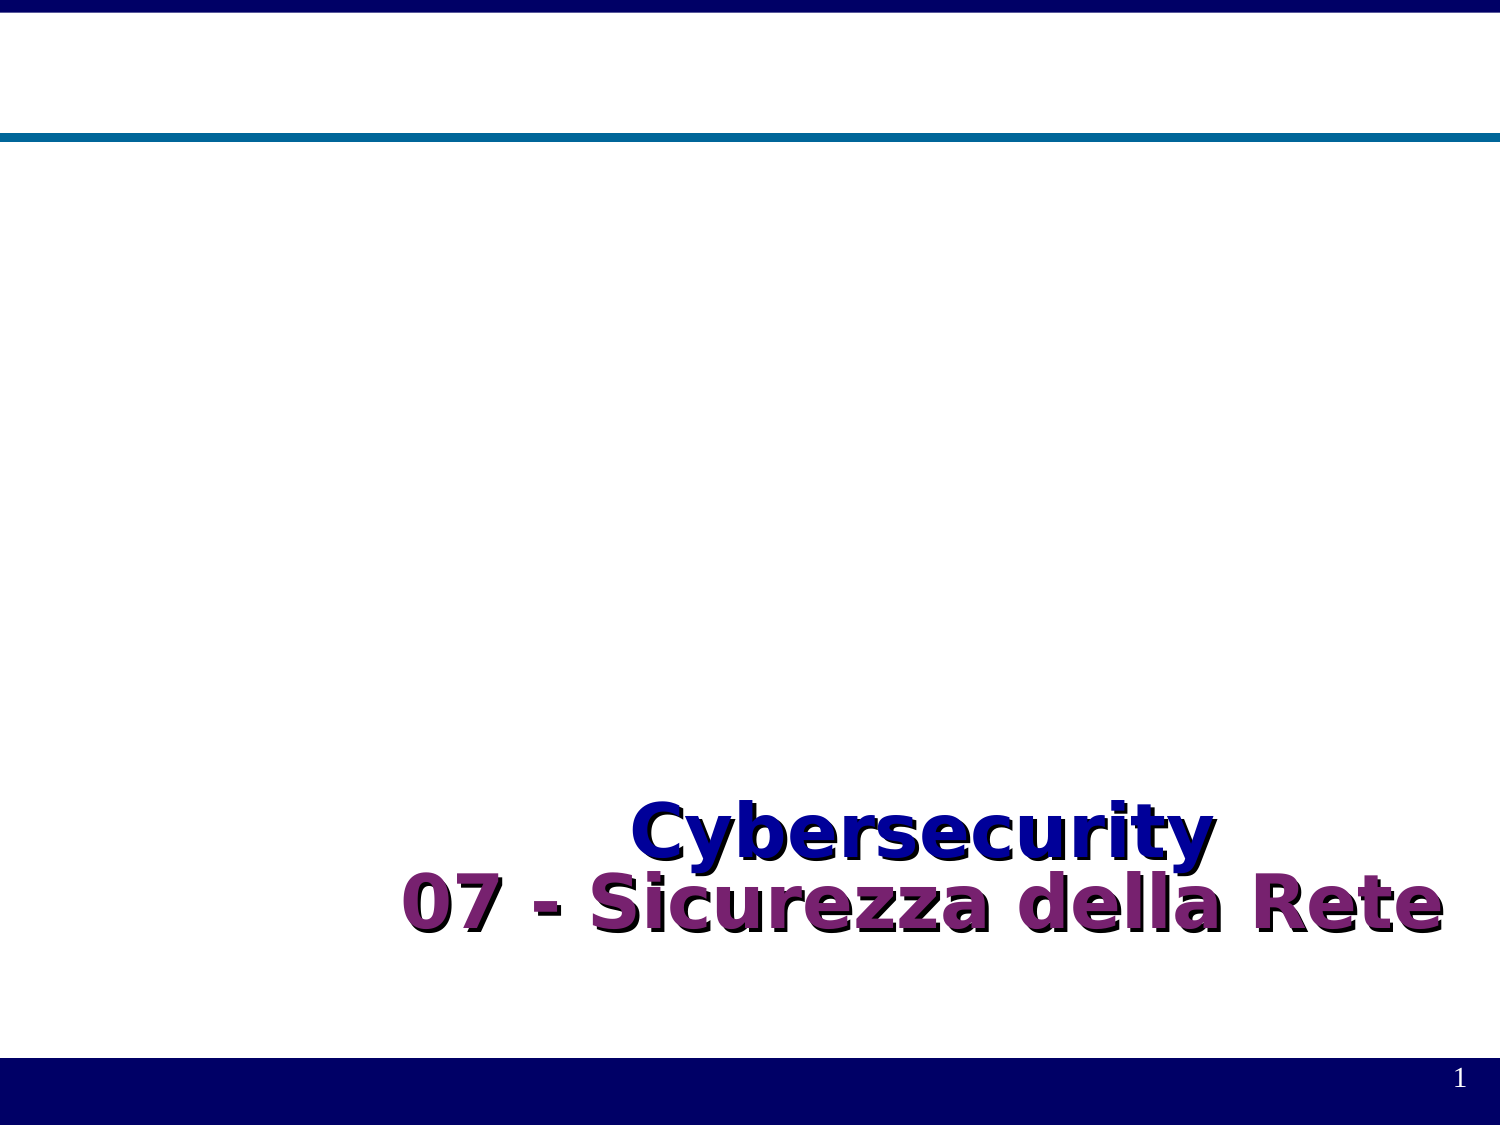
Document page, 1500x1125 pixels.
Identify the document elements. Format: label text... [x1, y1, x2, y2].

text_box Cybersecurity 07 - Sicurezza della Rete [360, 792, 1486, 1070]
